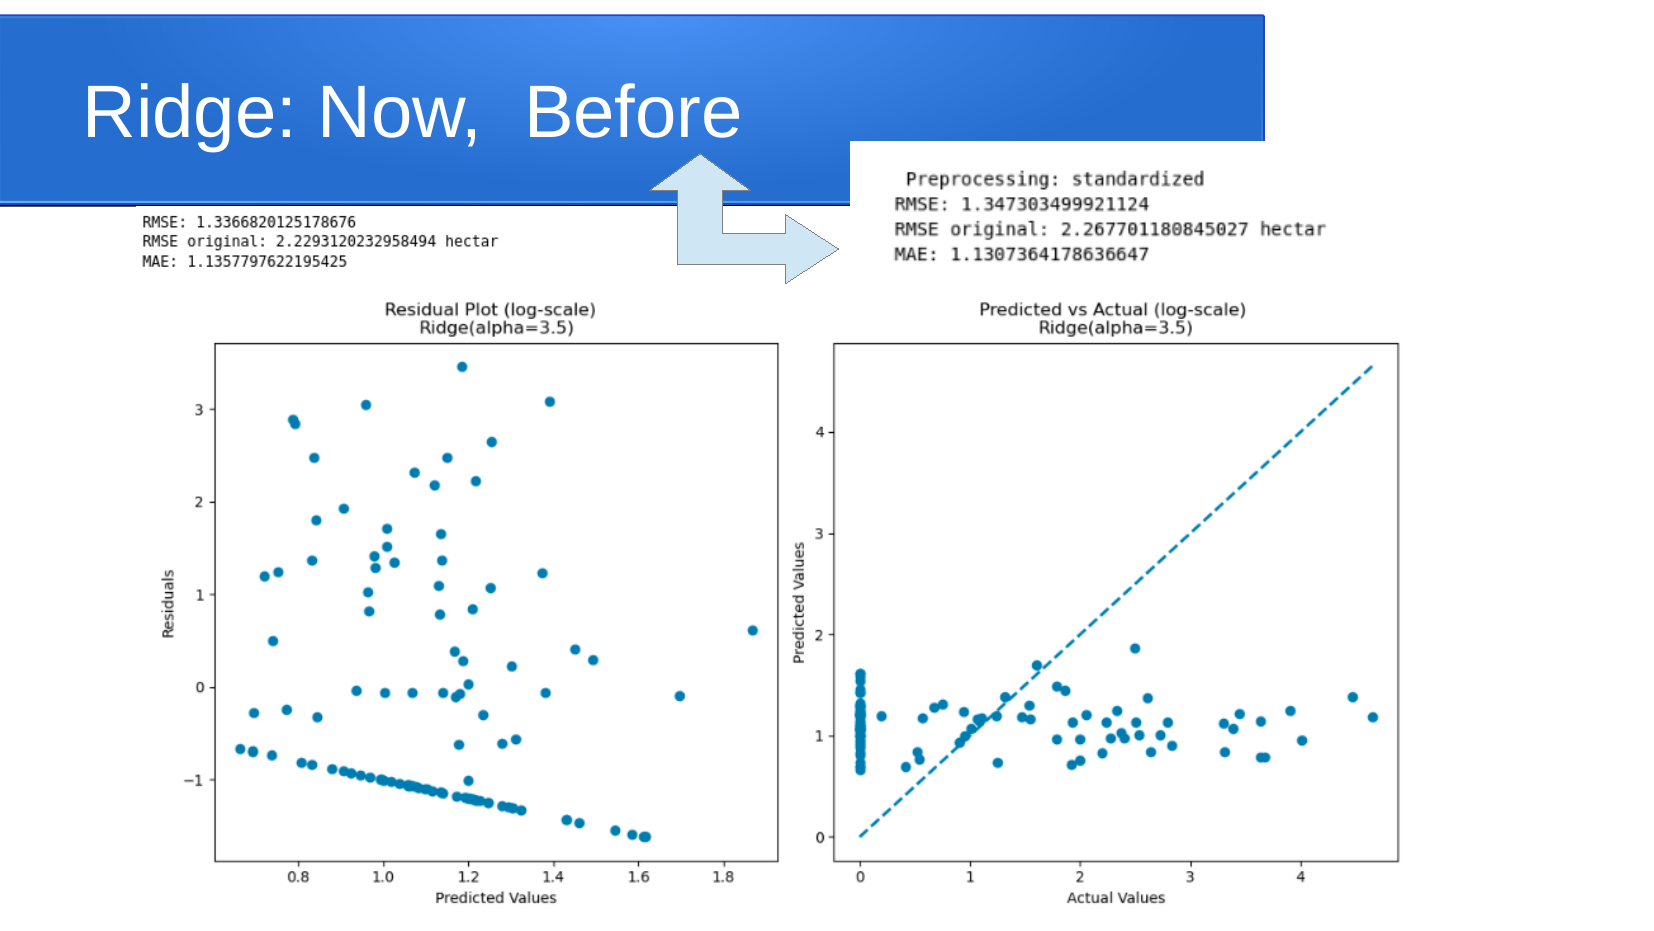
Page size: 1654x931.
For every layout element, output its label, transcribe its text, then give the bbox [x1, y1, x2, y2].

picture [136, 141, 1453, 931]
title Ridge: Now, Before [82, 35, 1235, 189]
text_box [649, 153, 839, 284]
